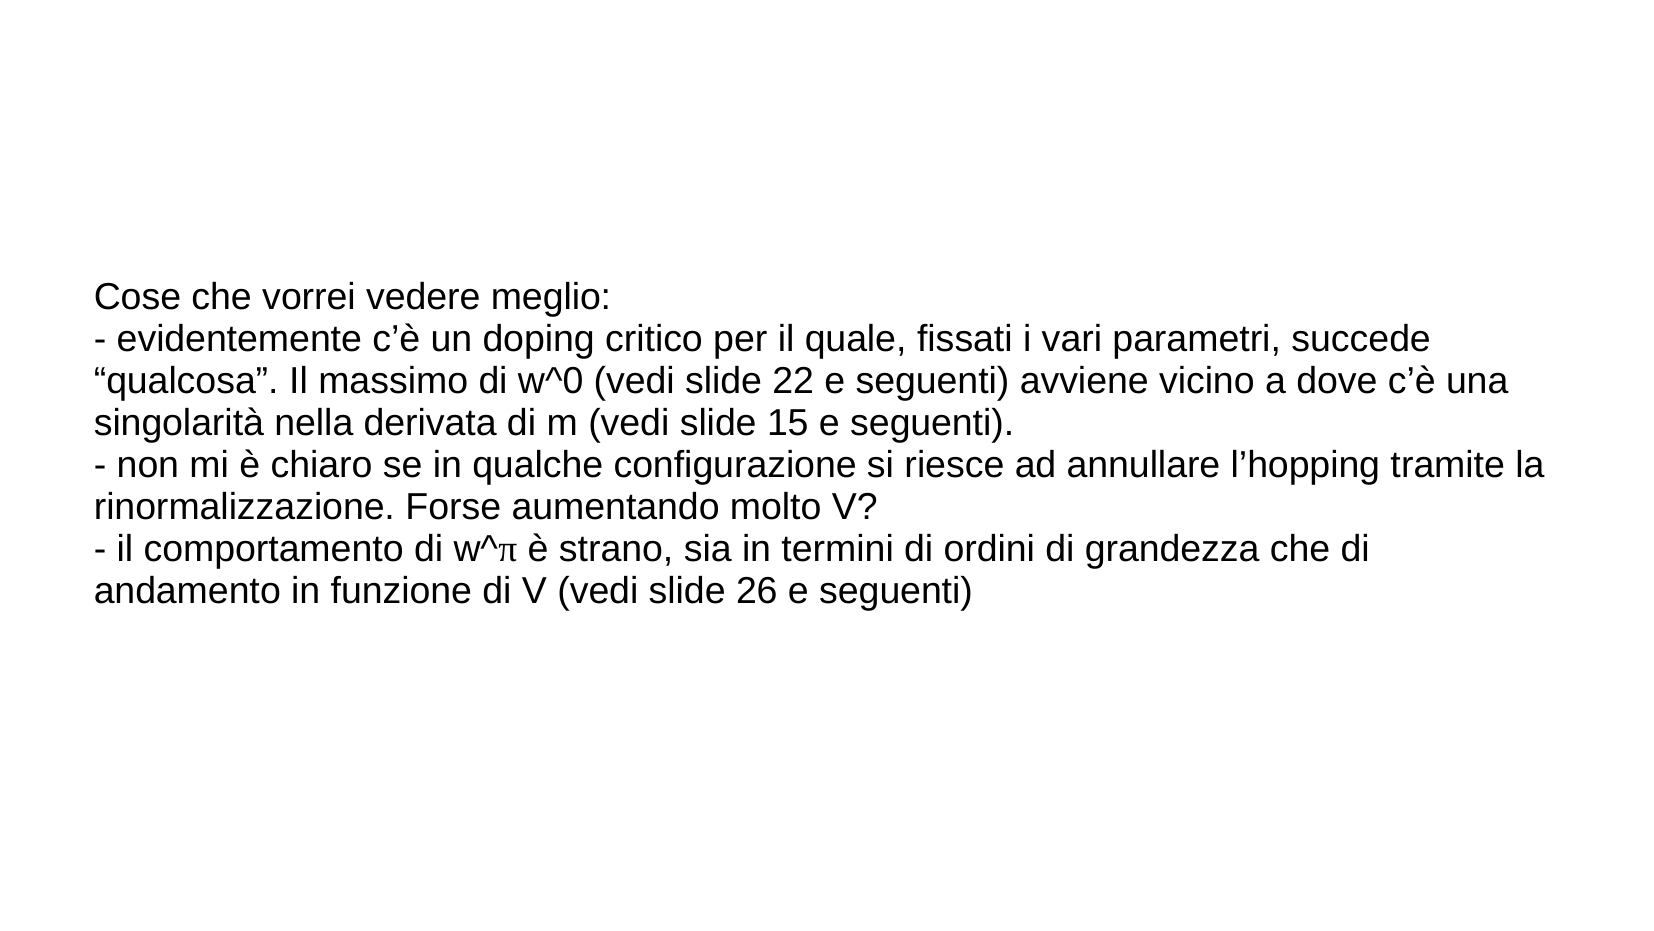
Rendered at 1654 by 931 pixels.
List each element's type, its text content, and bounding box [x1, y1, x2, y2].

text_box Cose che vorrei vedere meglio: - evidentemente c’è un doping critico per il quale, fissati i vari parametri, succede “qualcosa”. Il massimo di w^0 (vedi slide 22 e seguenti) avviene vicino a dove c’è una singolarità nella derivata di m (vedi slide 15 e seguenti). - non mi è chiaro se in qualche configurazione si riesce ad annullare l’hopping tramite la rinormalizzazione. Forse aumentando molto V? - il comportamento di w^π è strano, sia in termini di ordini di grandezza che di andamento in funzione di V (vedi slide 26 e seguenti) [79, 267, 1575, 663]
